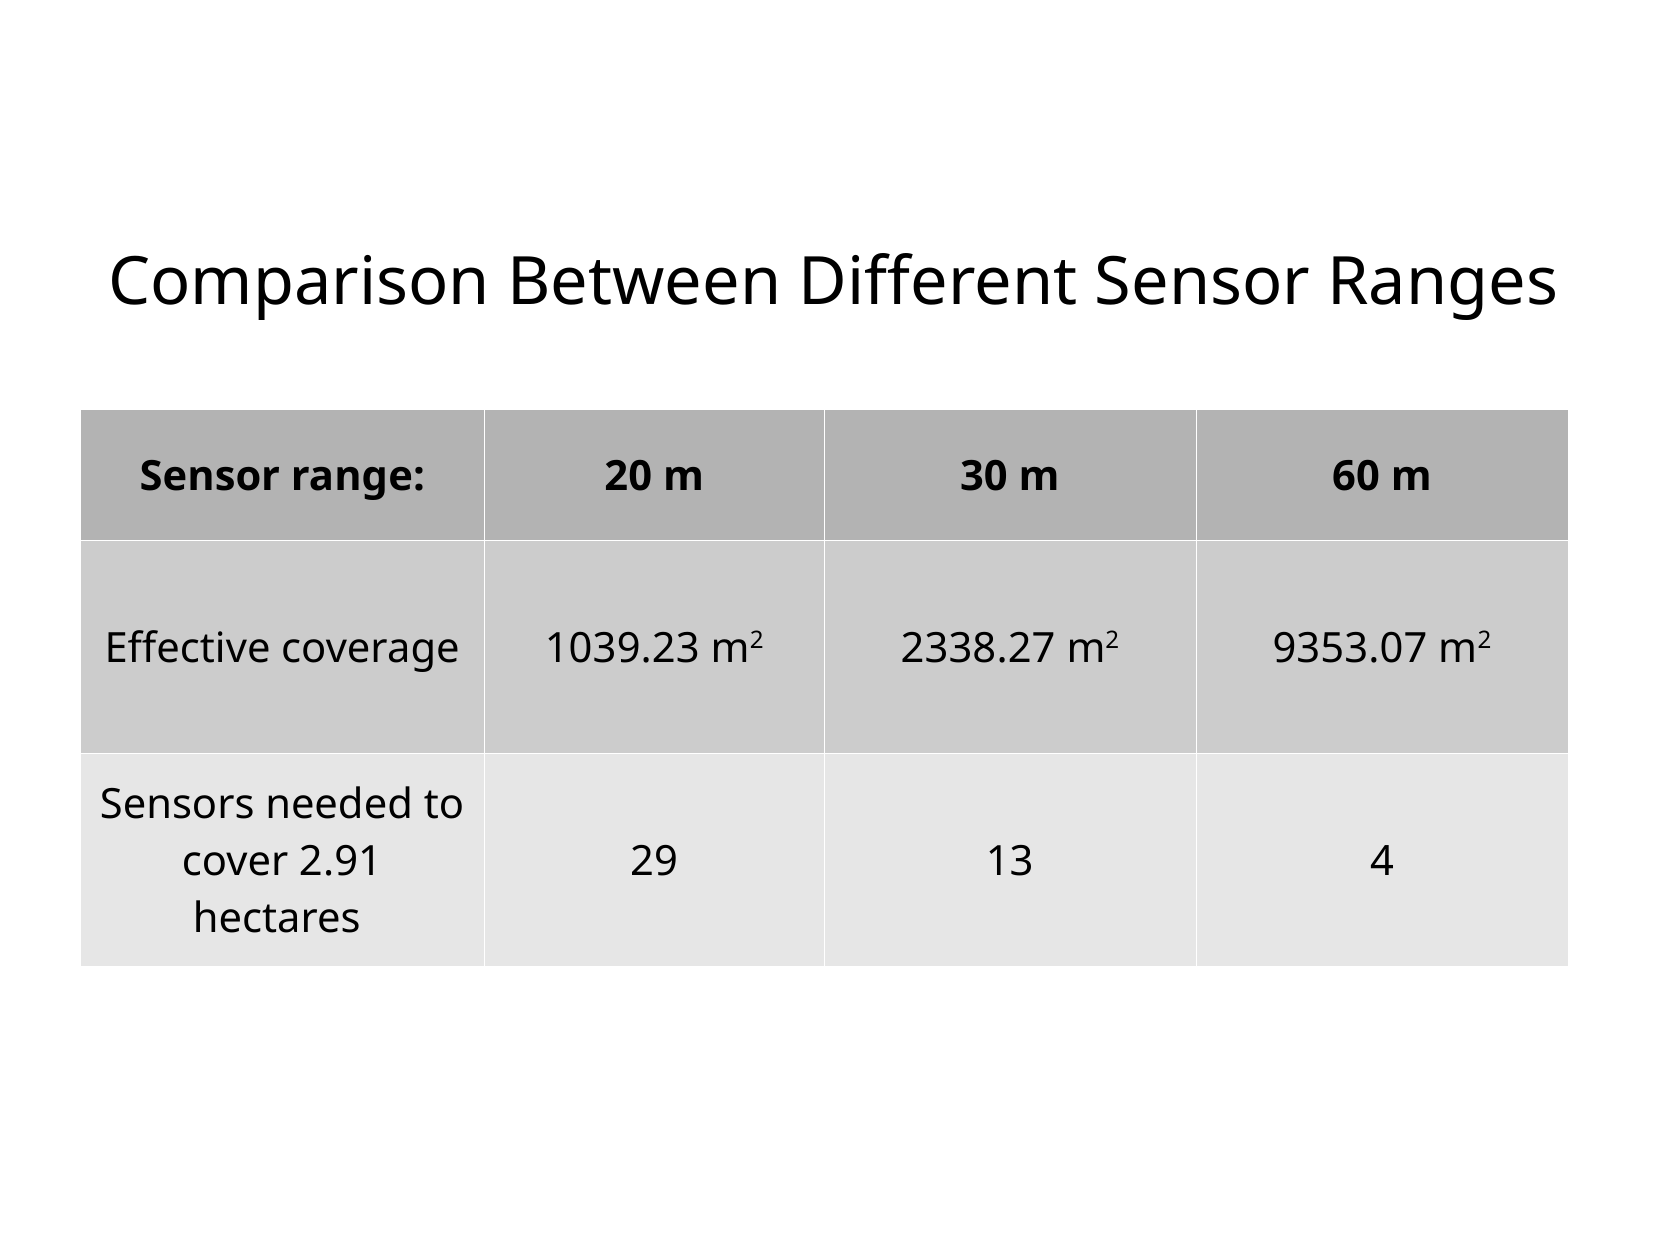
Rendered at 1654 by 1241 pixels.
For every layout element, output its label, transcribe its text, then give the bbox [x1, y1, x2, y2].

table_header 20 m [485, 410, 824, 540]
table_cell 4 [1197, 754, 1568, 966]
table_cell 1039.23 m2 [485, 541, 824, 753]
table_cell 9353.07 m2 [1197, 541, 1568, 753]
table_header Sensor range: [81, 410, 484, 540]
table_header 60 m [1197, 410, 1568, 540]
table_cell 13 [825, 754, 1196, 966]
table_cell Sensors needed to cover 2.91 hectares [81, 754, 484, 966]
table_header 30 m [825, 410, 1196, 540]
table_cell 2338.27 m2 [825, 541, 1196, 753]
table_cell Effective coverage [81, 541, 484, 753]
table_cell 29 [485, 754, 824, 966]
title Comparison Between Different Sensor Ranges [90, 235, 1579, 322]
